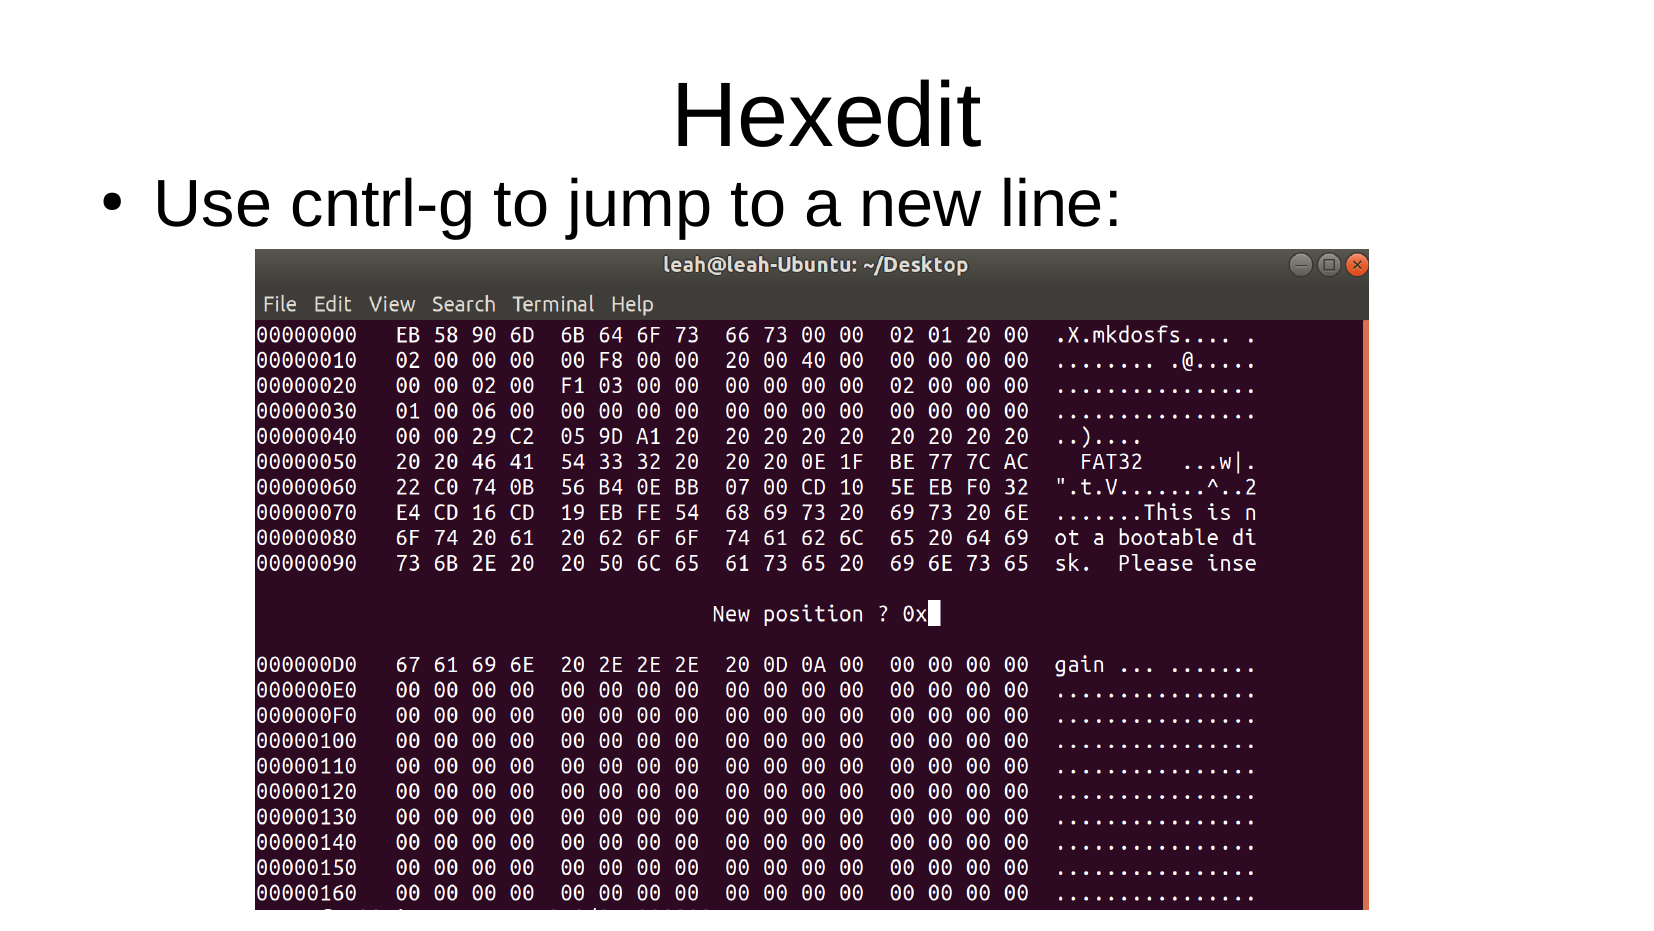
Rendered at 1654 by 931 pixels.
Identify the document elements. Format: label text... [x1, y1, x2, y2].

list Use cntrl-g to jump to a new line: [82, 165, 1571, 271]
title Hexedit [82, 37, 1571, 165]
picture [255, 249, 1369, 910]
